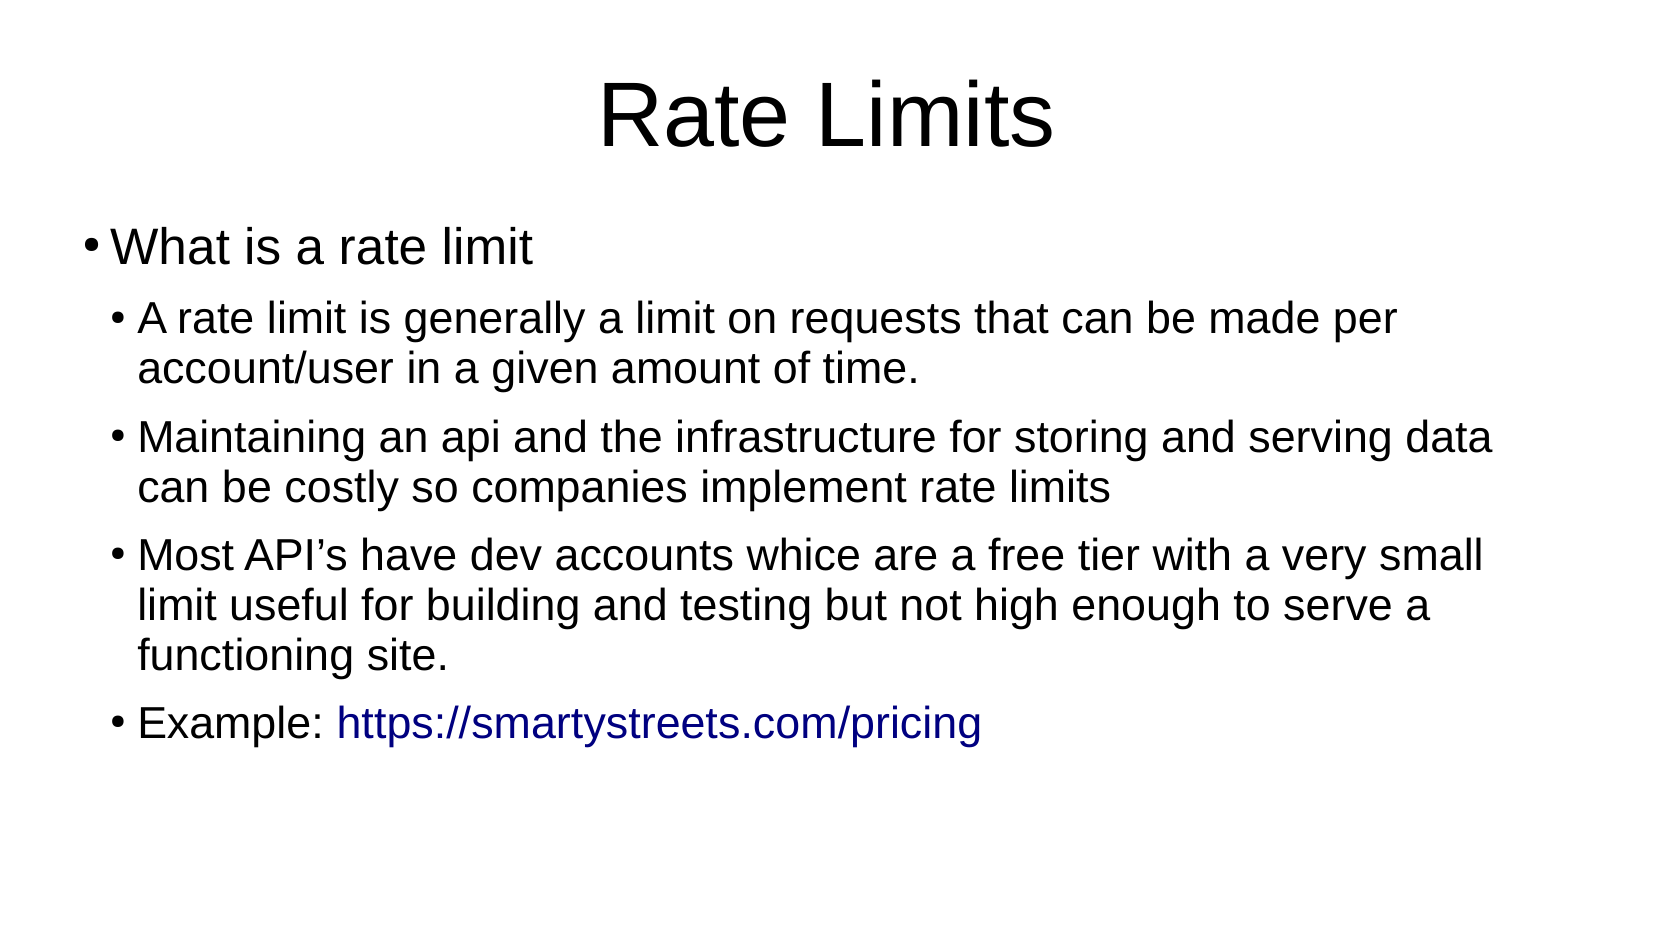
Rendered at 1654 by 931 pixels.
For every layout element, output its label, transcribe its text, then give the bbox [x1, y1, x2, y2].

list What is a rate limit A rate limit is generally a limit on requests that can be made per account/user in a given amount of time. Maintaining an api and the infrastructure for storing and serving data can be costly so companies implement rate limits Most API’s have dev accounts whice are a free tier with a very small limit useful for building and testing but not high enough to serve a functioning site. Example: https://smartystreets.com/pricing [82, 217, 1571, 758]
title Rate Limits [82, 37, 1571, 193]
